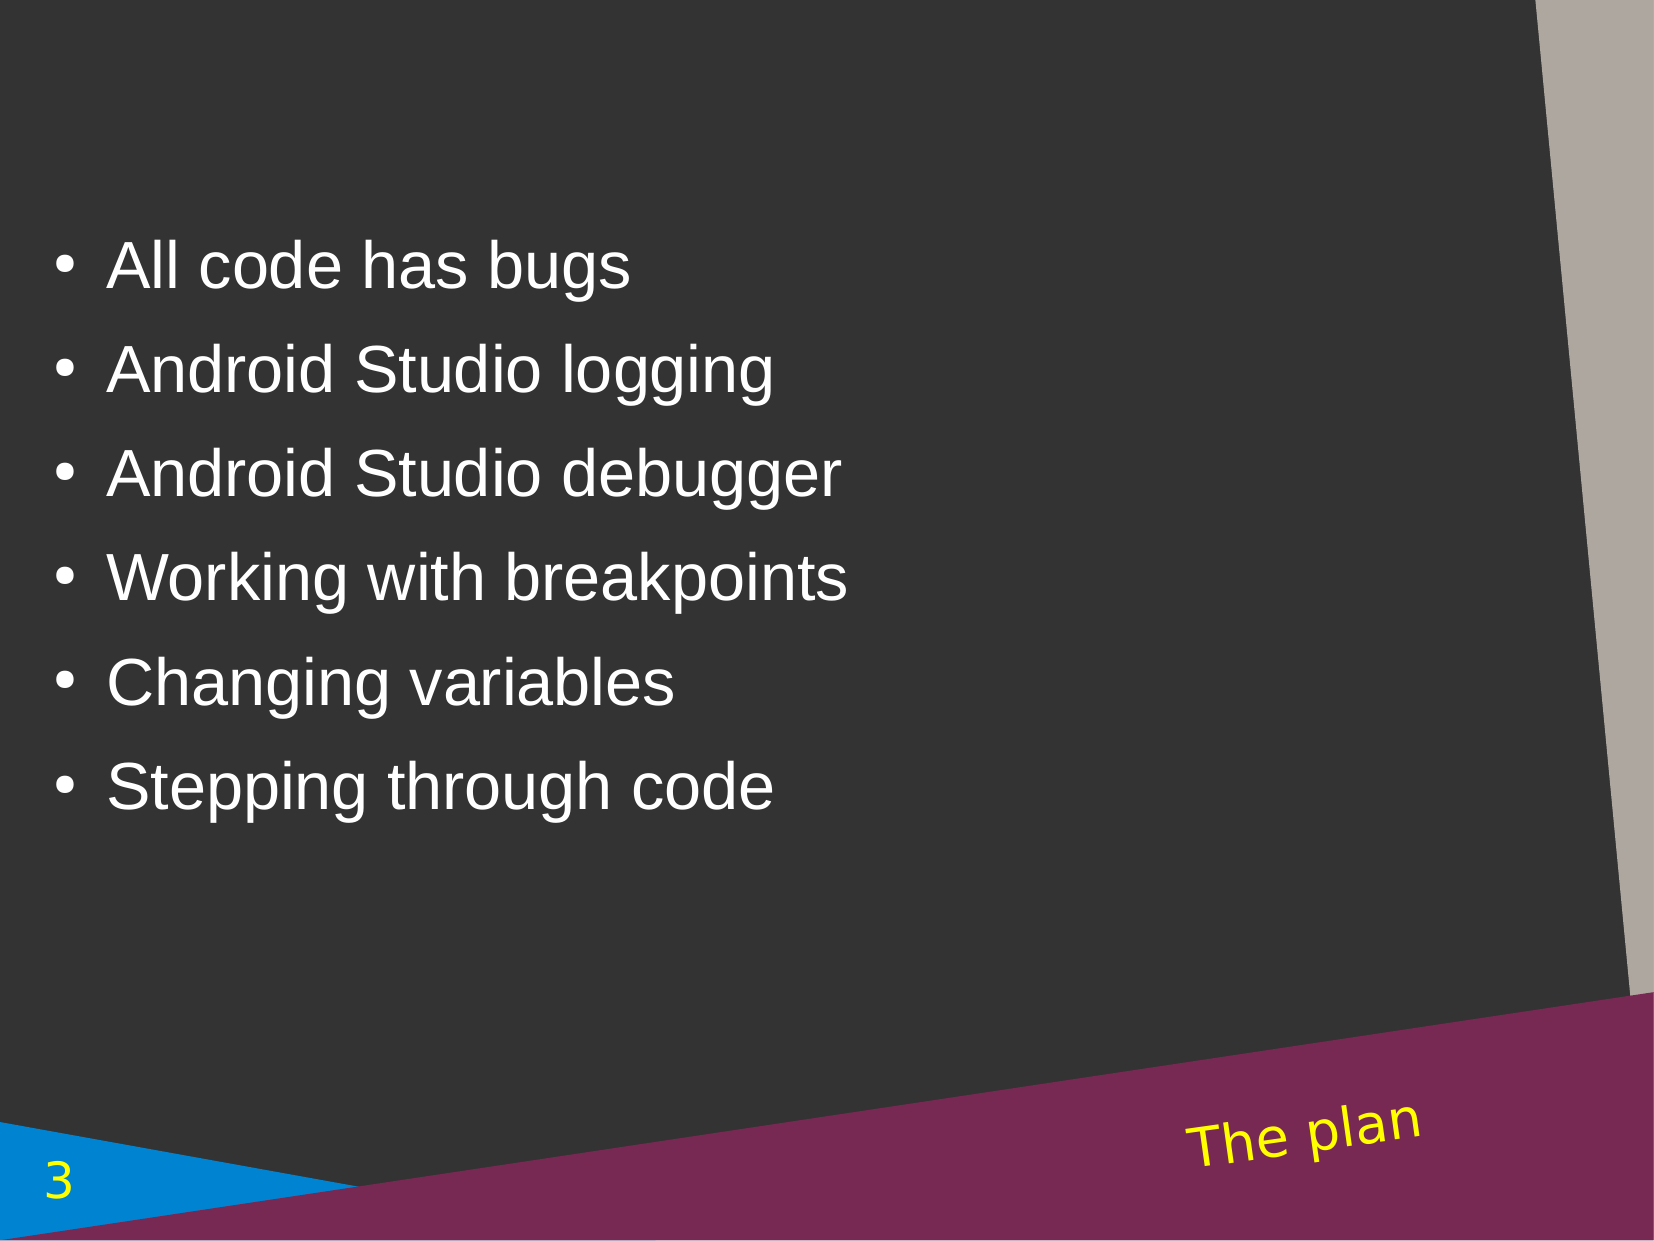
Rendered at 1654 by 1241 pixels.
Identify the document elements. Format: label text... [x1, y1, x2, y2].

title The plan [956, 995, 1654, 1241]
list All code has bugs Android Studio logging Android Studio debugger Working with breakpoints Changing variables Stepping through code [35, 59, 1524, 993]
